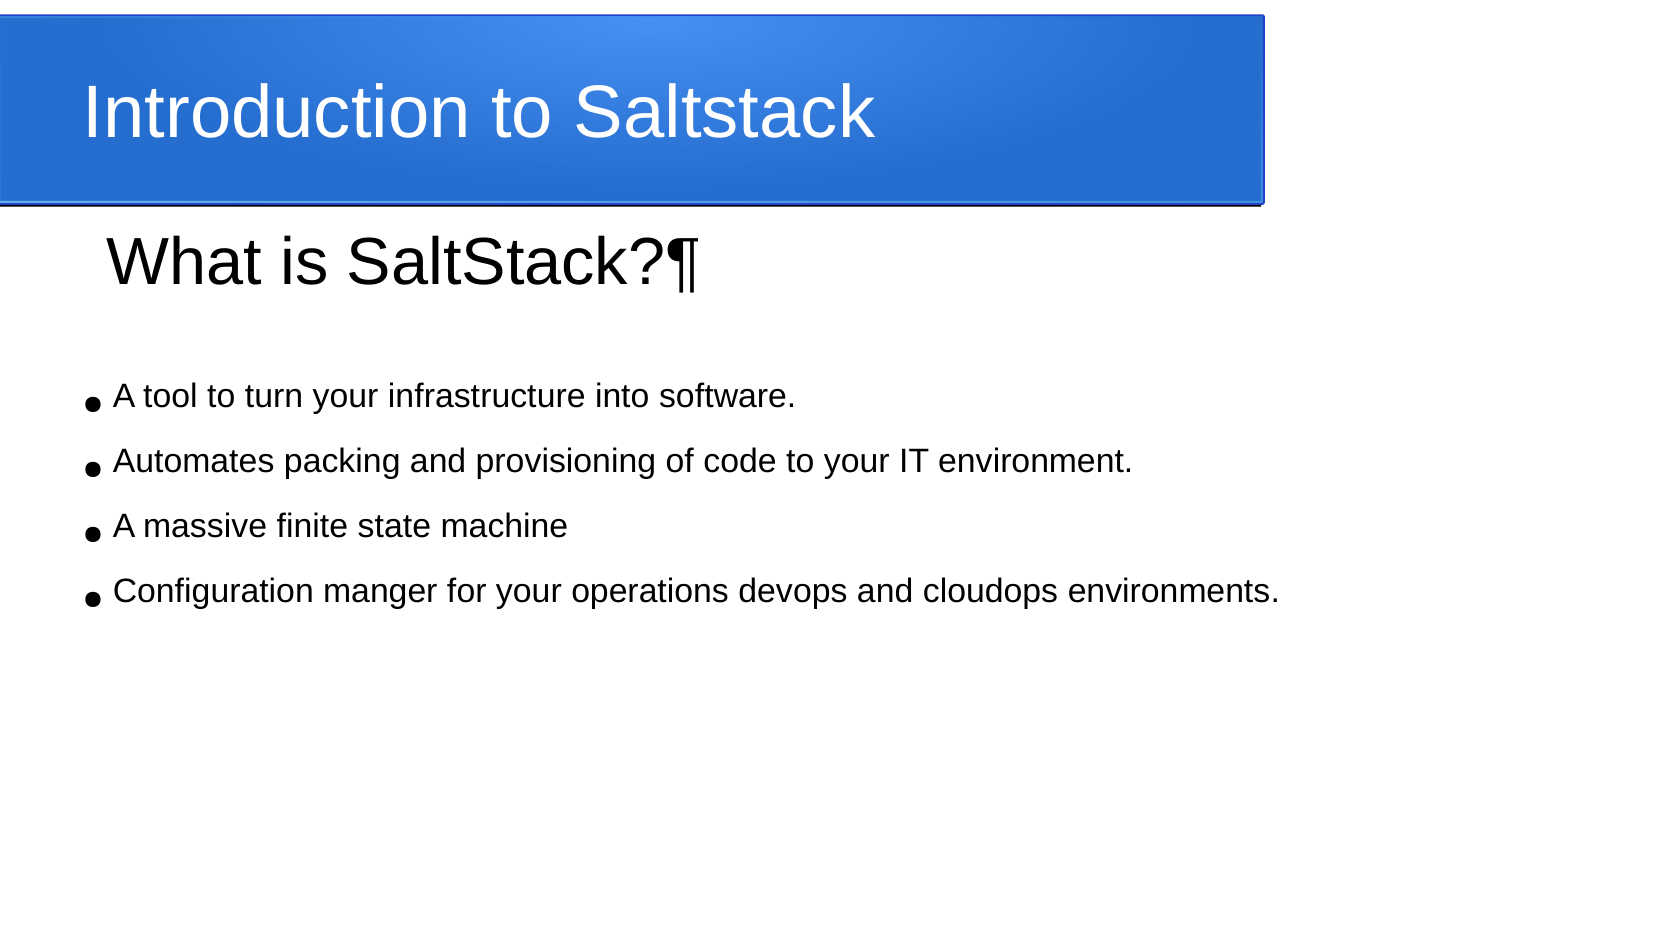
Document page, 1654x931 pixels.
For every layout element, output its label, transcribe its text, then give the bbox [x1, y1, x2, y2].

subtitle What is SaltStack?¶ A tool to turn your infrastructure into software. Automates packing and provisioning of code to your IT environment. A massive finite state machine Configuration manger for your operations devops and cloudops environments. [82, 224, 1571, 764]
title Introduction to Saltstack [82, 35, 1235, 189]
